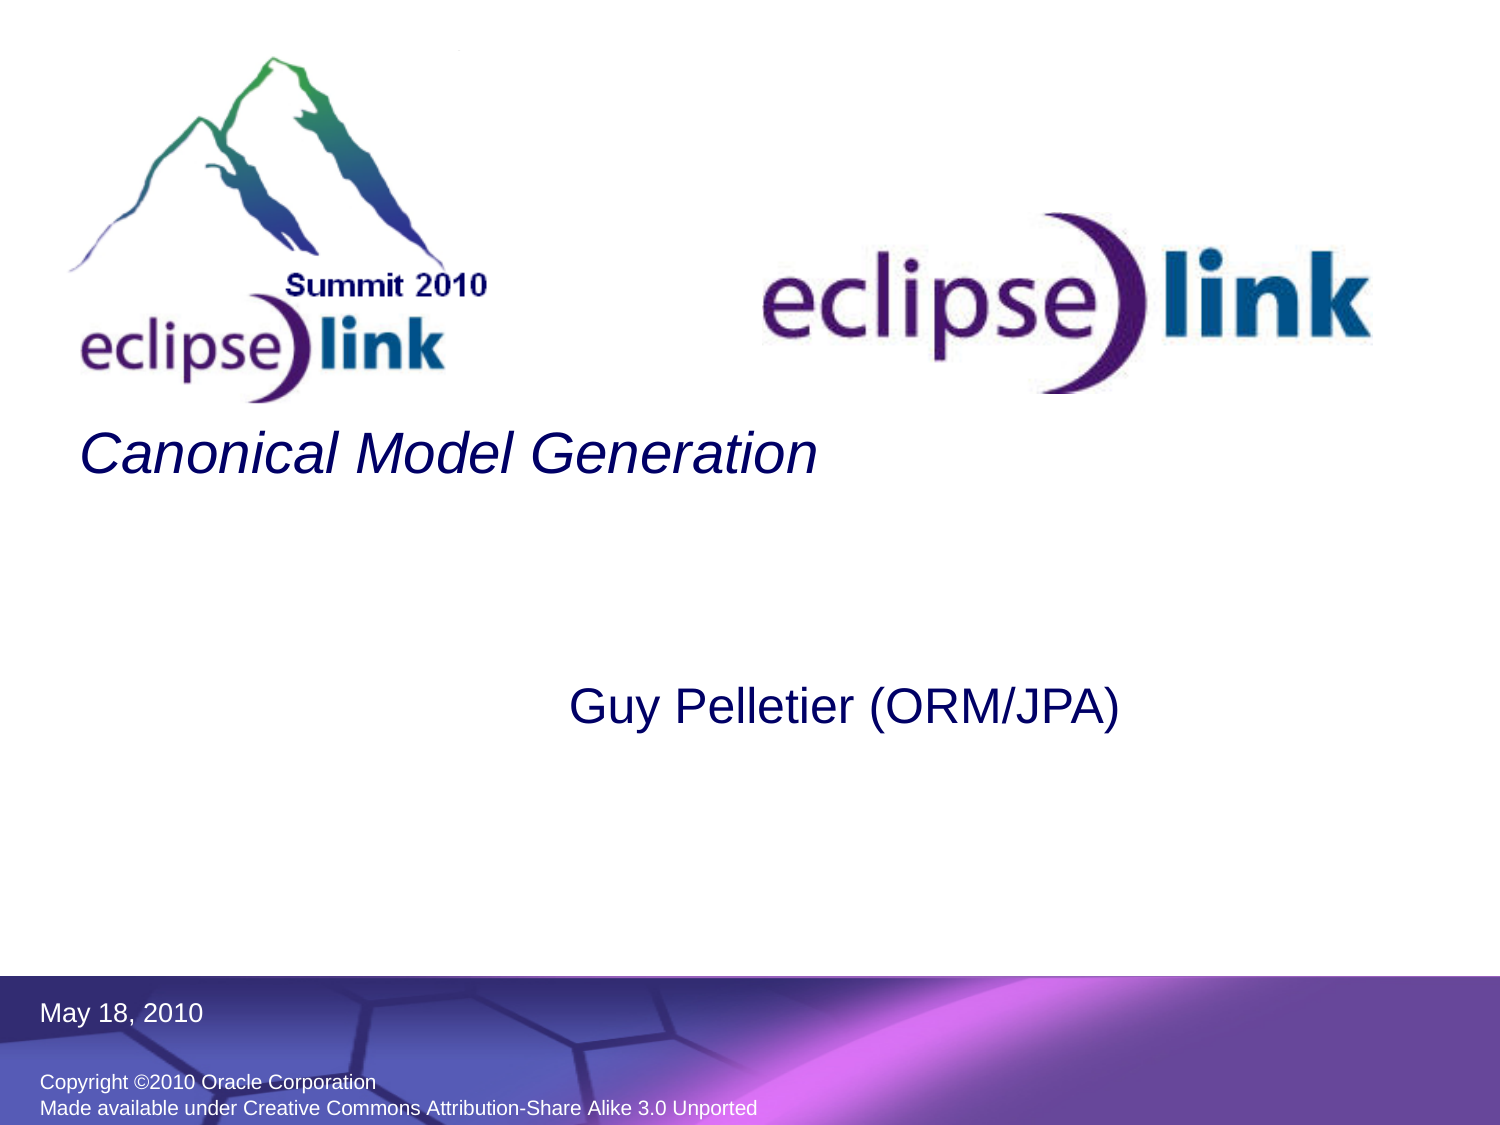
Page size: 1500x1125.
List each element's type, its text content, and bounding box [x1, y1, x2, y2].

title Canonical Model Generation [64, 415, 1370, 658]
picture [62, 50, 493, 408]
picture [0, 976, 1500, 1125]
picture [762, 212, 1373, 394]
subtitle Guy Pelletier (ORM/JPA) [319, 666, 1370, 894]
